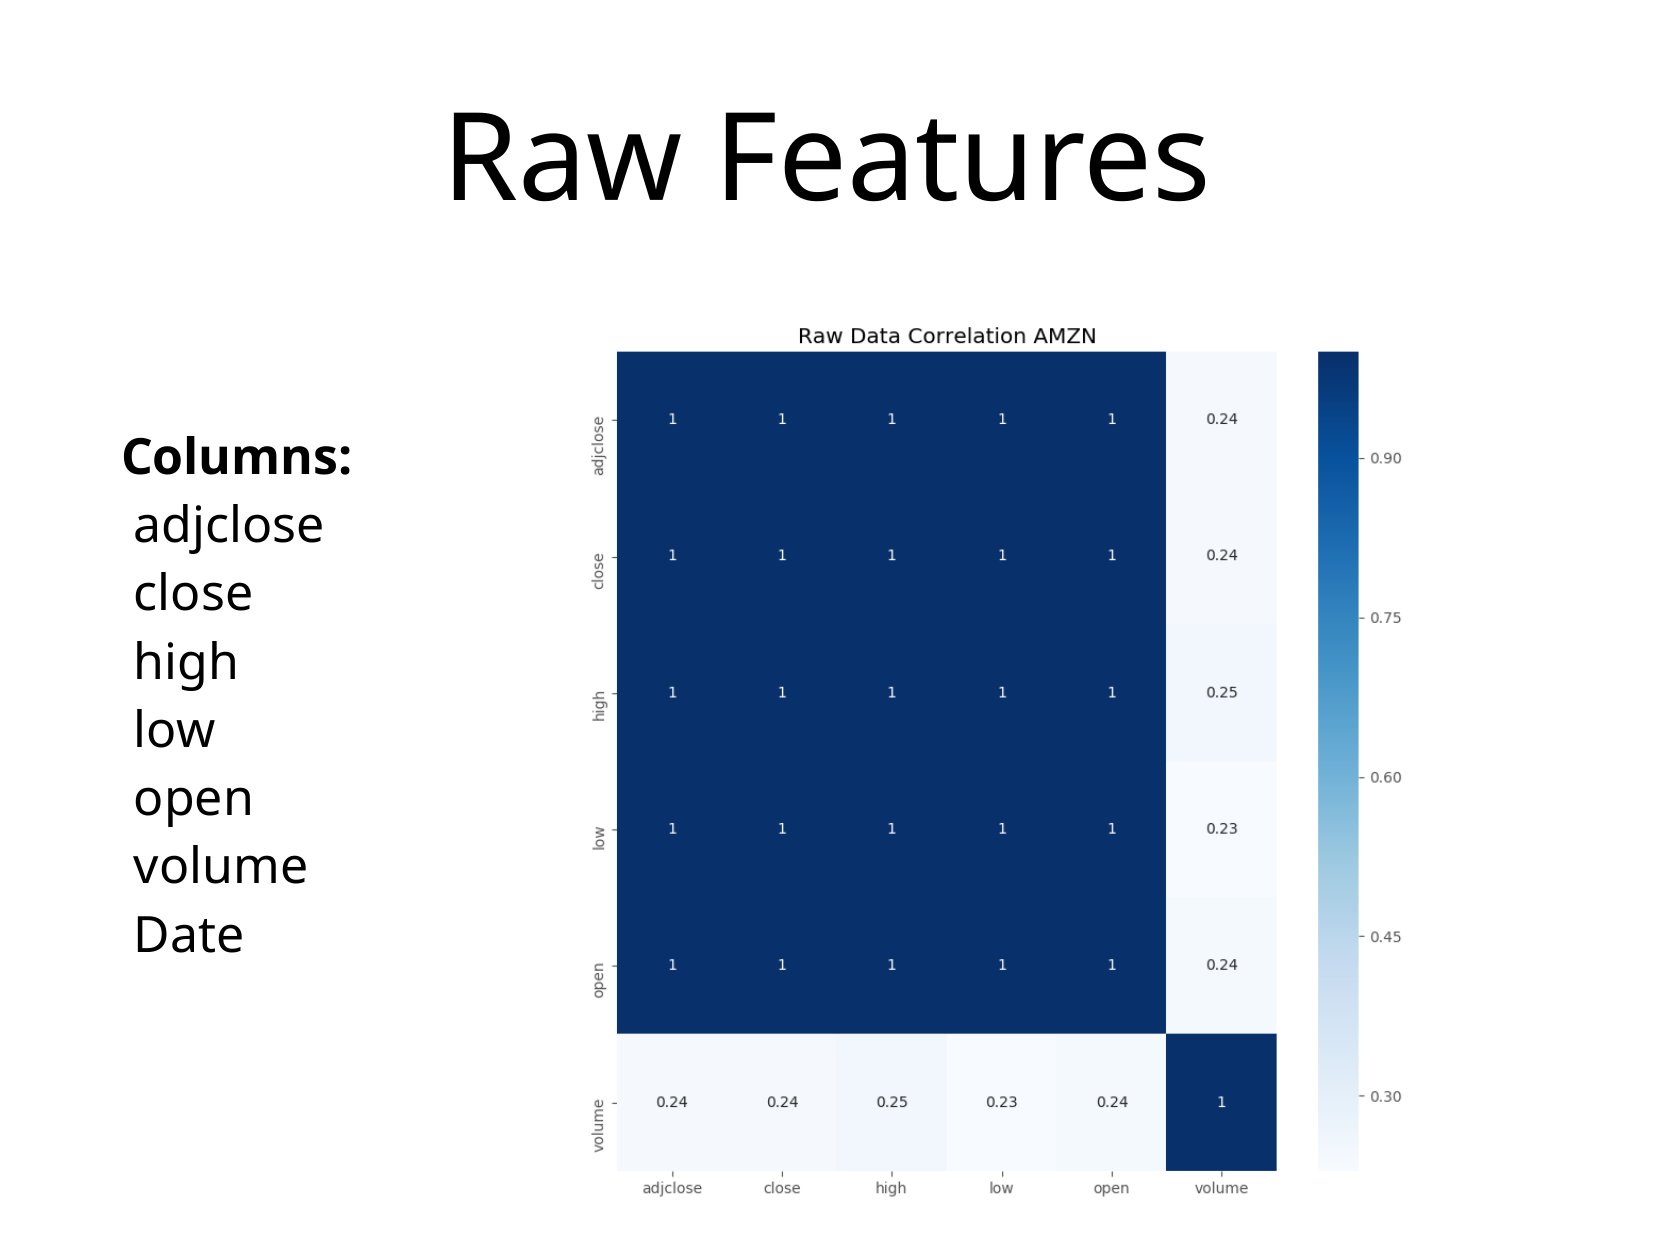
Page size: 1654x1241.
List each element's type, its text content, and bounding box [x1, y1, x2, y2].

title Raw Features [82, 49, 1571, 257]
picture [484, 224, 1548, 1241]
text_box Columns: adjclose close high low open volume Date [106, 413, 484, 959]
